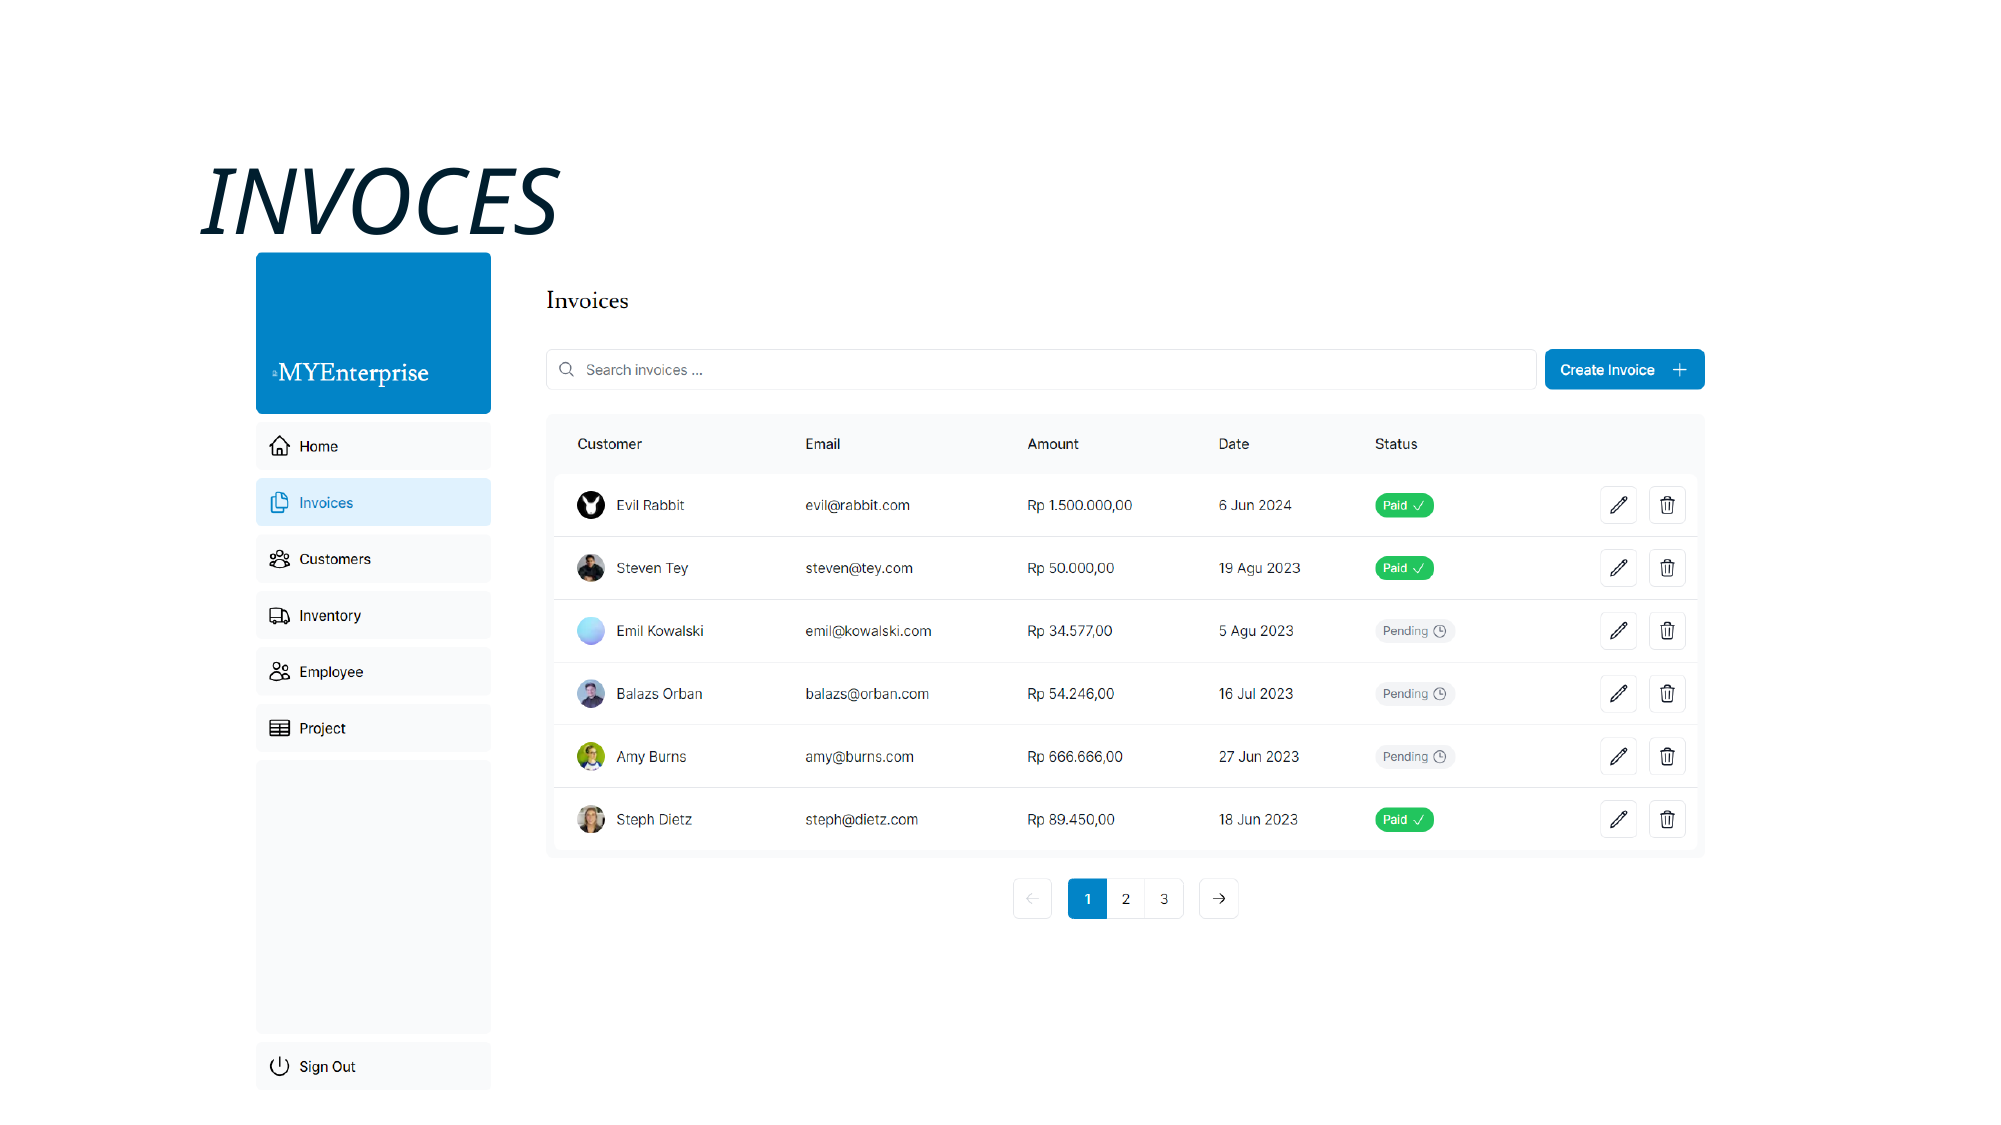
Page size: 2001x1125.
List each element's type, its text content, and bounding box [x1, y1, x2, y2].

picture [248, 236, 1752, 1106]
title invoces [187, 87, 1813, 315]
